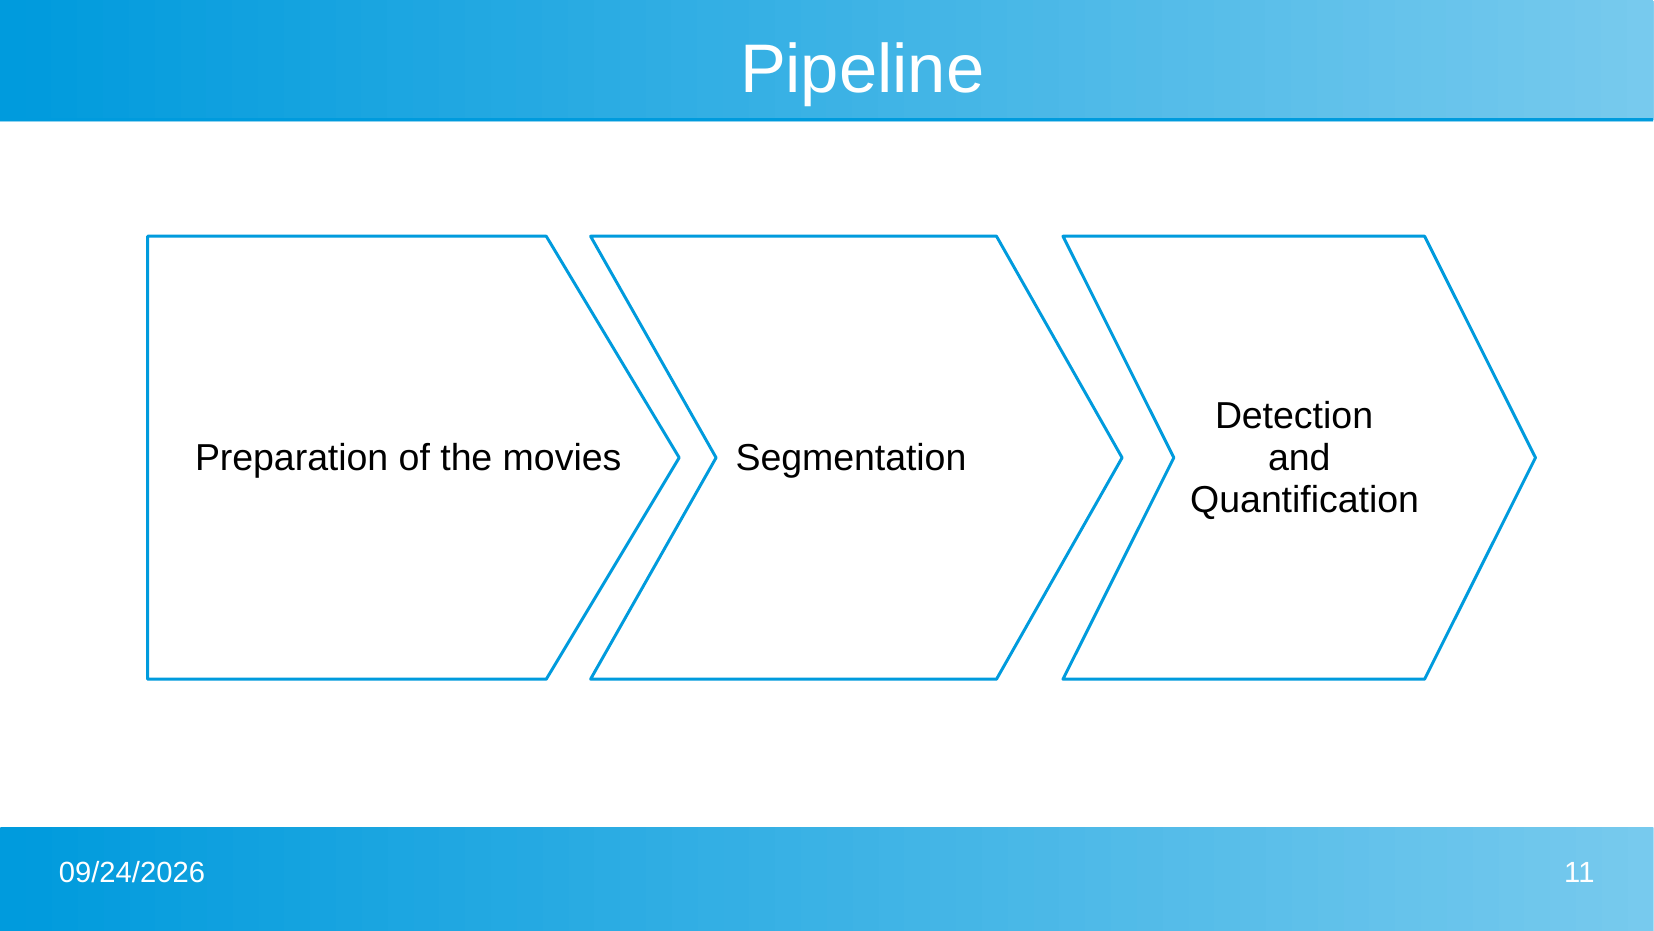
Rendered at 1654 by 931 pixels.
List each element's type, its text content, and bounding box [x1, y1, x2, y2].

text_box Segmentation [590, 236, 1123, 680]
text_box Detection and Quantification [1062, 236, 1536, 680]
text_box Preparation of the movies [147, 236, 680, 680]
title Pipeline [59, 29, 1595, 108]
